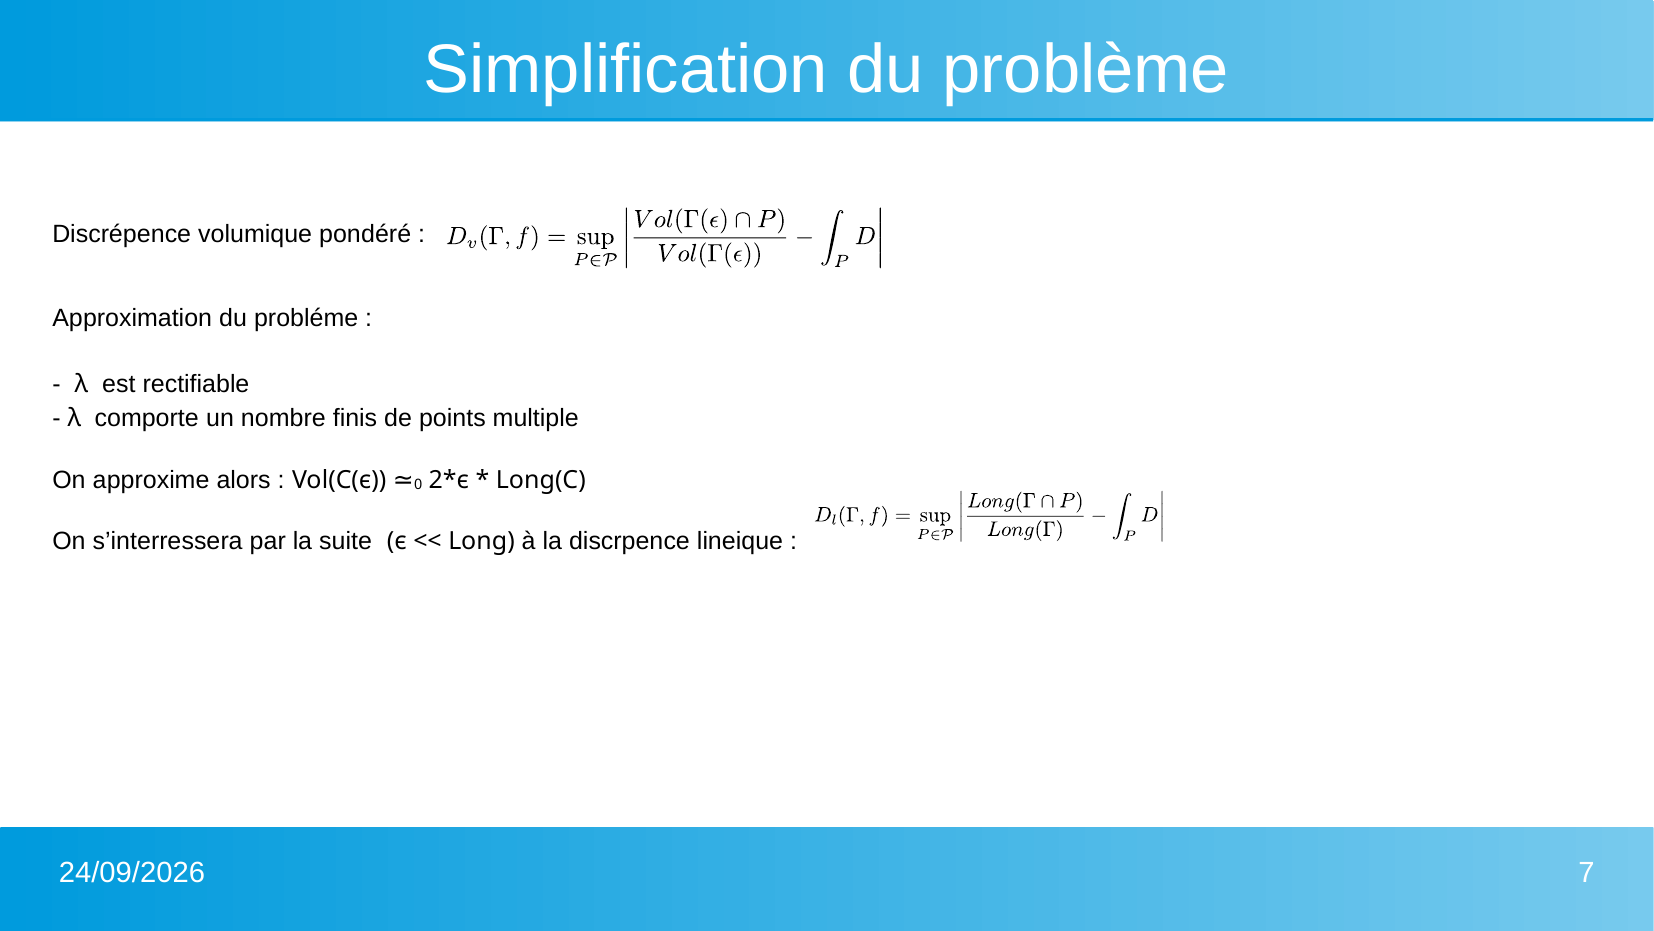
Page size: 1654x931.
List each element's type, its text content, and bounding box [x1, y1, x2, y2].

picture [445, 207, 881, 269]
picture [814, 490, 1163, 542]
title Simplification du problème [59, 29, 1595, 108]
text_box Discrépence volumique pondéré : Approximation du probléme : - λ est rectifiable - λ comporte un nombre finis de points multiple On approxime alors : Vol(C(ϵ)) ≃0 2*ϵ * Long(C) On s’interressera par la suite (ϵ << Long) à la discrpence lineique : [37, 155, 1426, 693]
